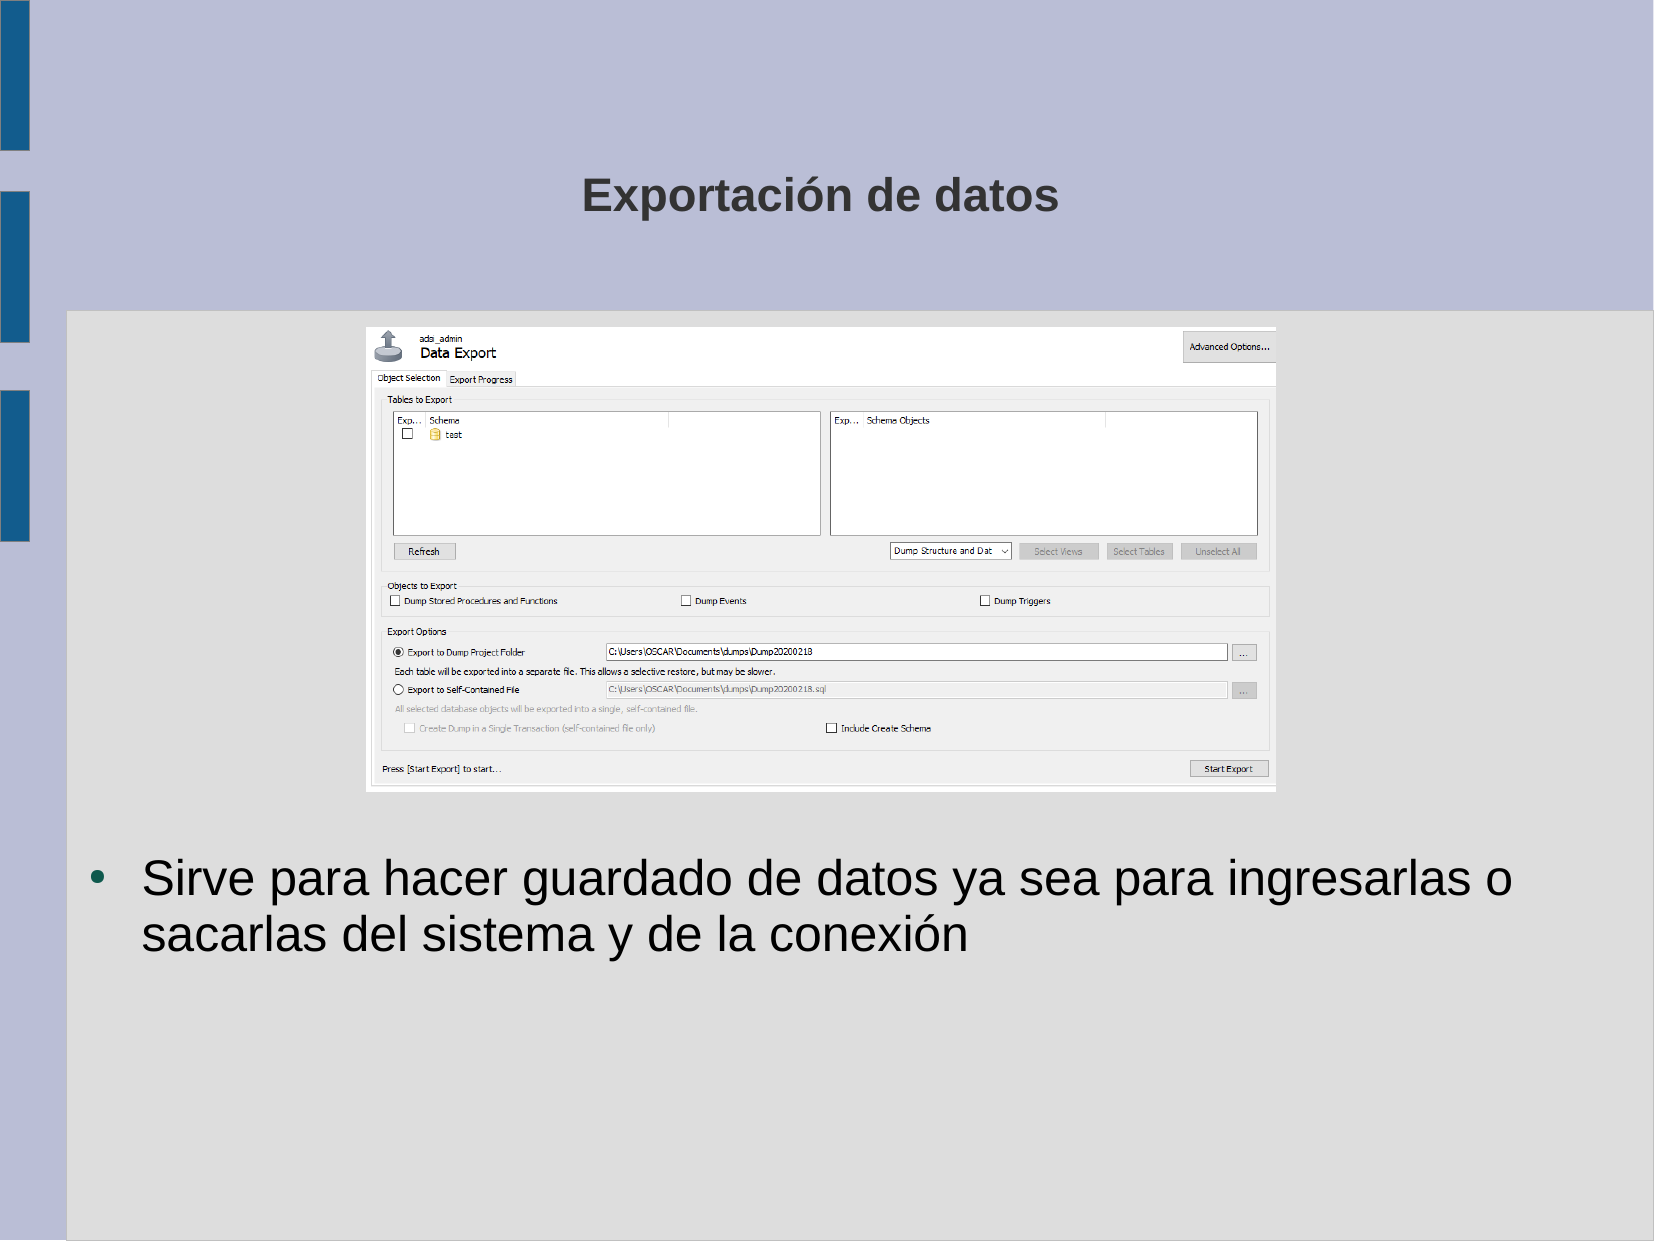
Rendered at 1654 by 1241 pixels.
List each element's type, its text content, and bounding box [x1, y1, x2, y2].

list Sirve para hacer guardado de datos ya sea para ingresarlas o sacarlas del sistema y de la conexión [70, 850, 1654, 1241]
title Exportación de datos [121, 91, 1534, 299]
picture [366, 327, 1276, 792]
